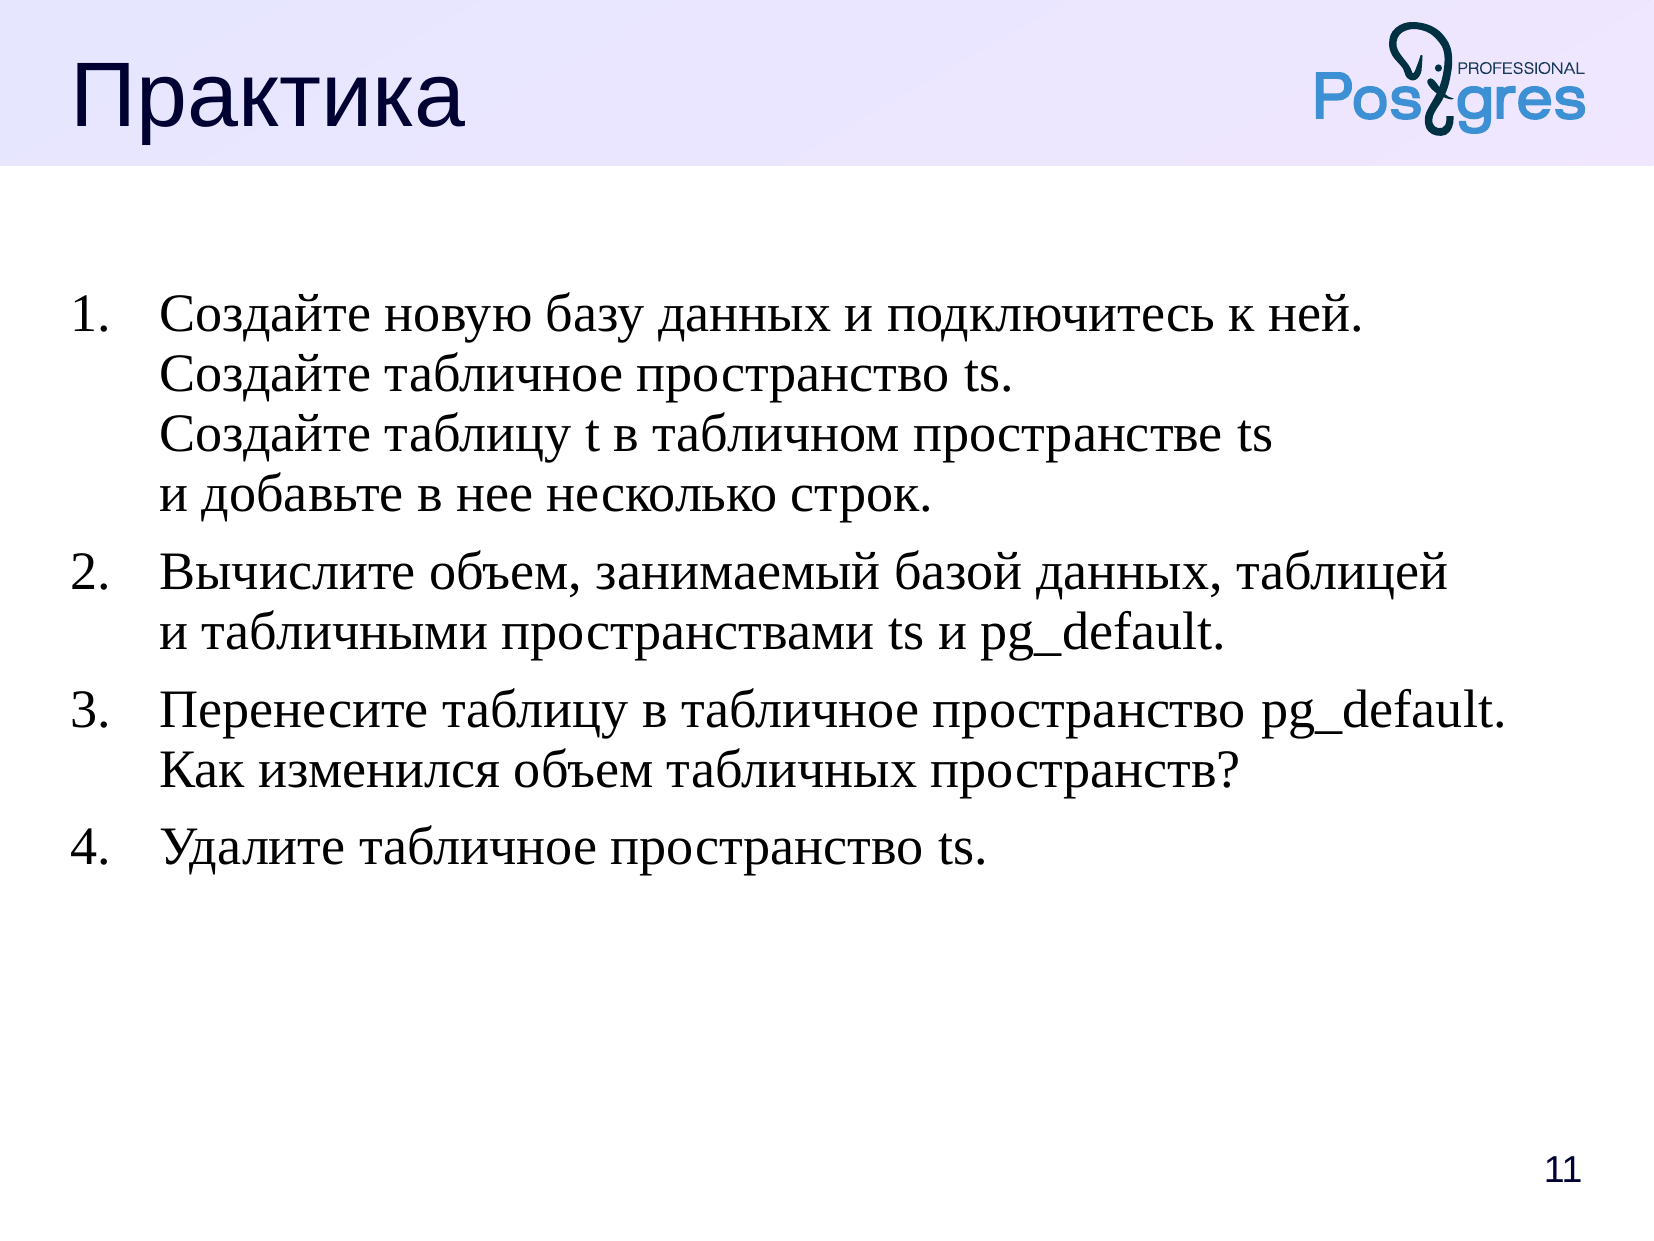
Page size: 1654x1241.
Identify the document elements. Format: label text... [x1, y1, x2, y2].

title Практика [70, 43, 1241, 147]
list Создайте новую базу данных и подключитесь к ней. Создайте табличное пространство ts. Создайте таблицу t в табличном пространстве ts и добавьте в нее несколько строк. Вычислите объем, занимаемый базой данных, таблицей и табличными пространствами ts и pg_default. Перенесите таблицу в табличное пространство pg_default. Как изменился объем табличных пространств? Удалите табличное пространство ts. [70, 283, 1583, 1134]
